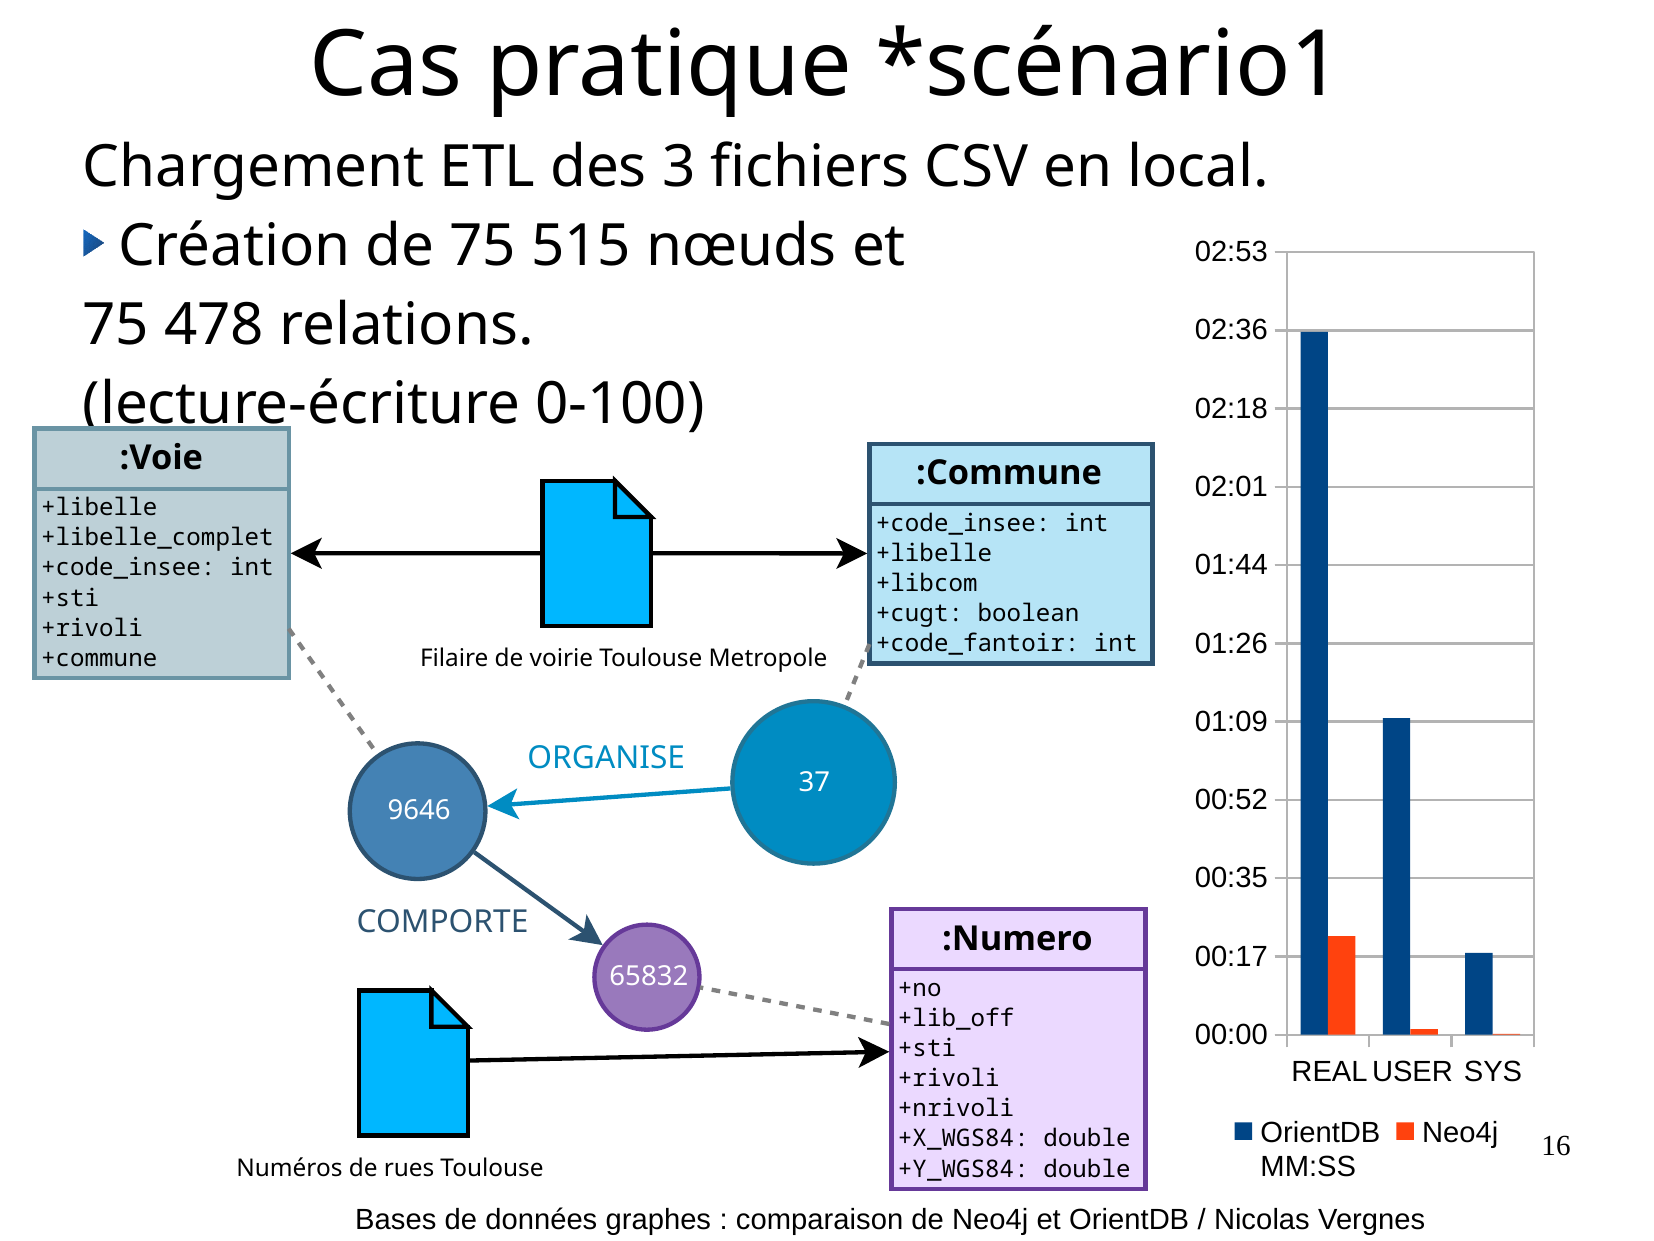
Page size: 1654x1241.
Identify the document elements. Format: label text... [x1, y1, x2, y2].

text_box Bases de données graphes : comparaison de Neo4j et OrientDB / Nicolas Vergnes [340, 1195, 1444, 1241]
picture [18, 425, 1170, 1193]
subtitle Chargement ETL des 3 fichiers CSV en local. Création de 75 515 nœuds et 75 478 relations. (lecture-écriture 0-100) [82, 124, 1571, 1004]
picture [1187, 215, 1542, 1205]
title Cas pratique *scénario1 [82, 6, 1571, 114]
